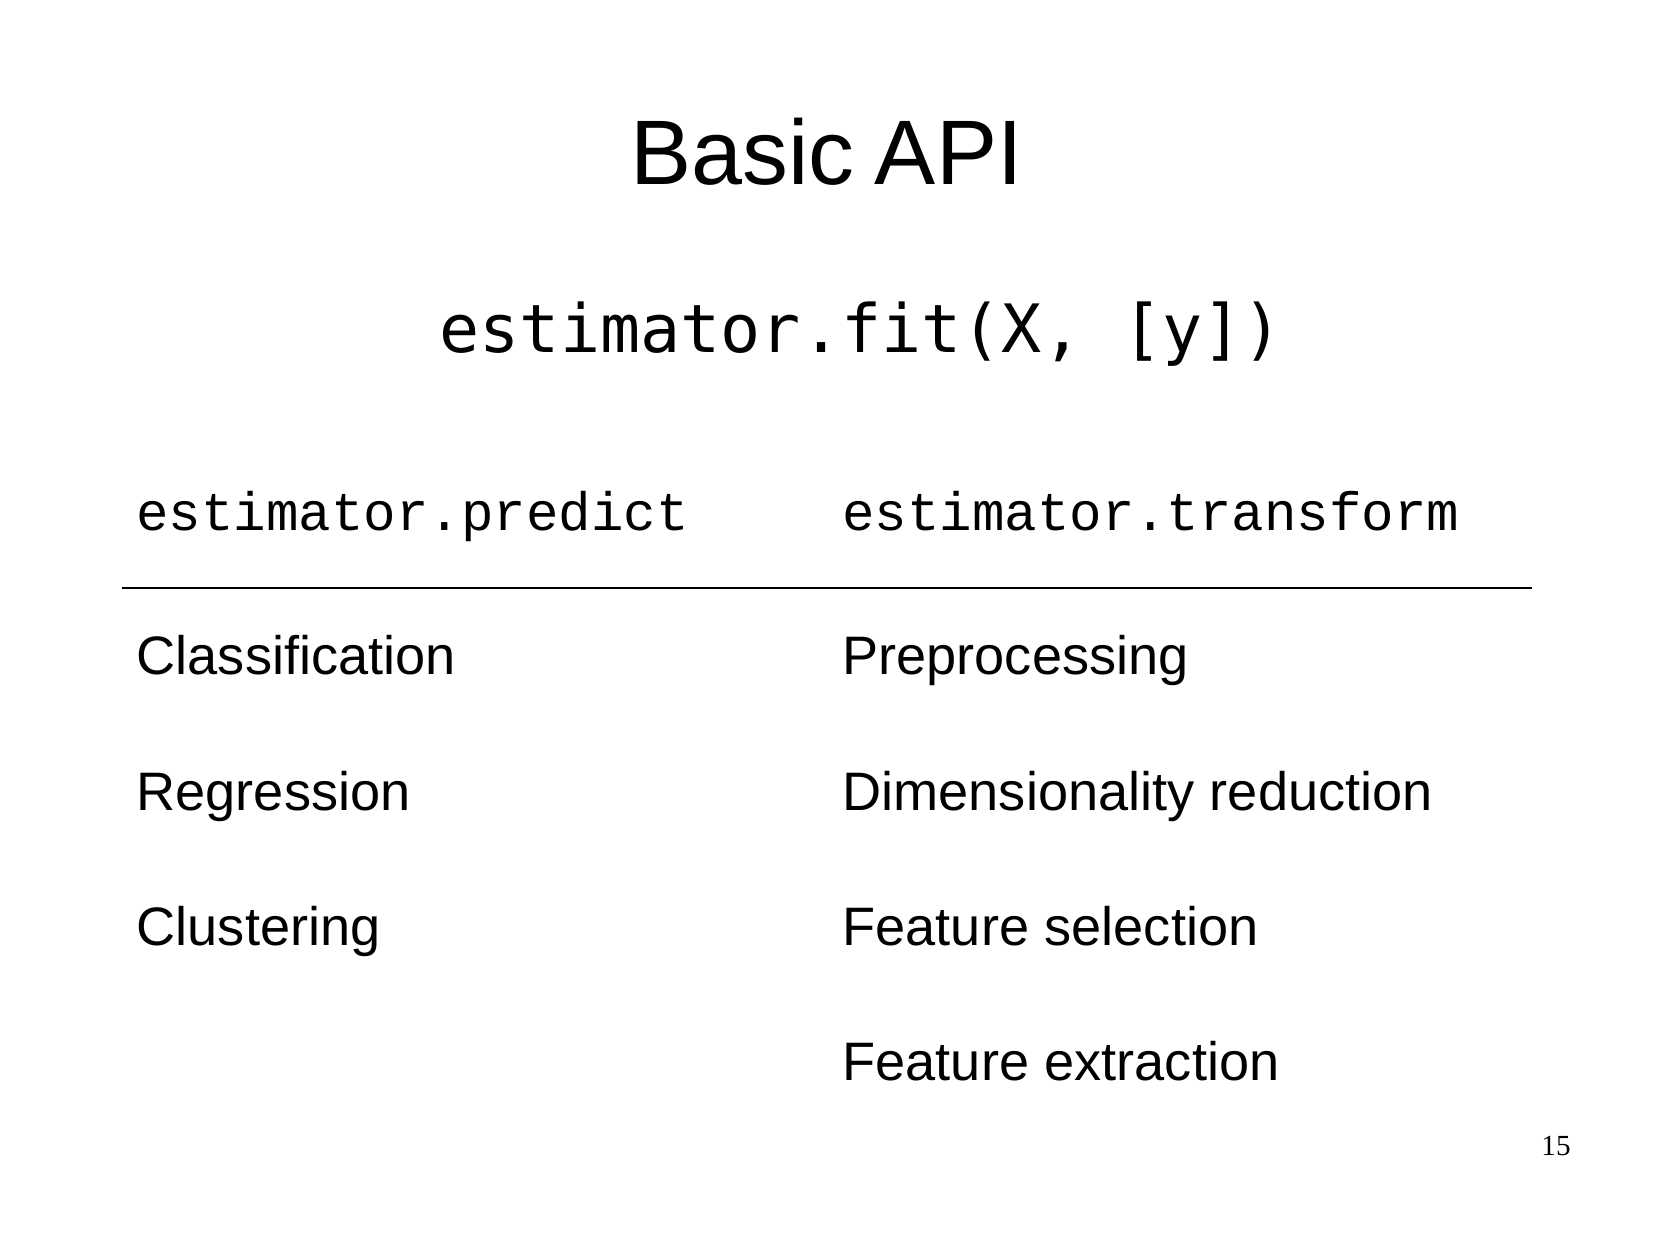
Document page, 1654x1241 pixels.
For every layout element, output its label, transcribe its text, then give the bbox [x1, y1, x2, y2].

table_cell Regression [122, 724, 827, 859]
table_header estimator.transform [827, 444, 1532, 587]
table_header estimator.predict [122, 444, 827, 587]
table_cell Classification [122, 589, 827, 724]
list estimator.fit(X, [y]) [82, 290, 1571, 1010]
table_cell Feature extraction [827, 994, 1532, 1130]
table_cell [122, 994, 827, 1130]
title Basic API [82, 49, 1571, 257]
table_cell Dimensionality reduction [827, 724, 1532, 859]
table_cell Clustering [122, 859, 827, 994]
table_cell Feature selection [827, 859, 1532, 994]
table_cell Preprocessing [827, 589, 1532, 724]
